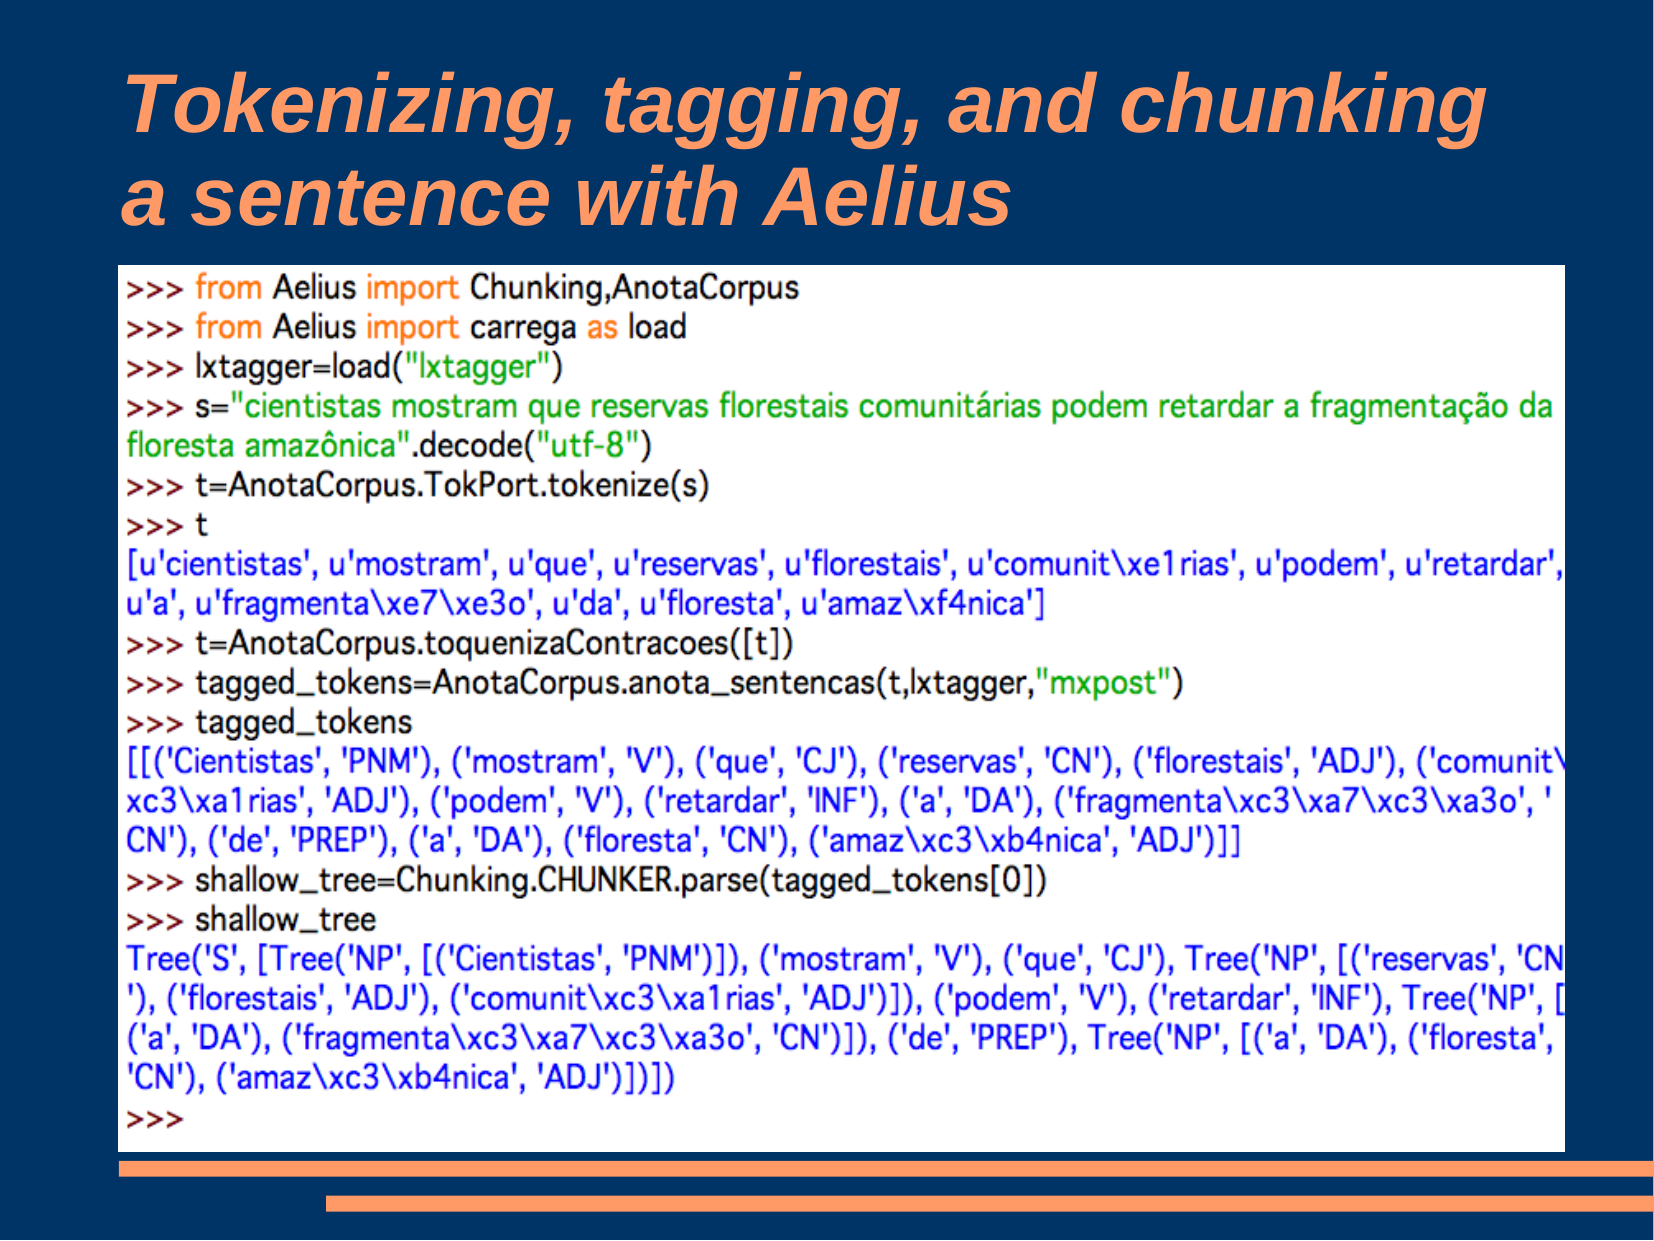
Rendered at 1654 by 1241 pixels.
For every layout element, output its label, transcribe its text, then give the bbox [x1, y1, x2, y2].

picture [118, 265, 1565, 1152]
title Tokenizing, tagging, and chunking a sentence with Aelius [121, 46, 1534, 254]
